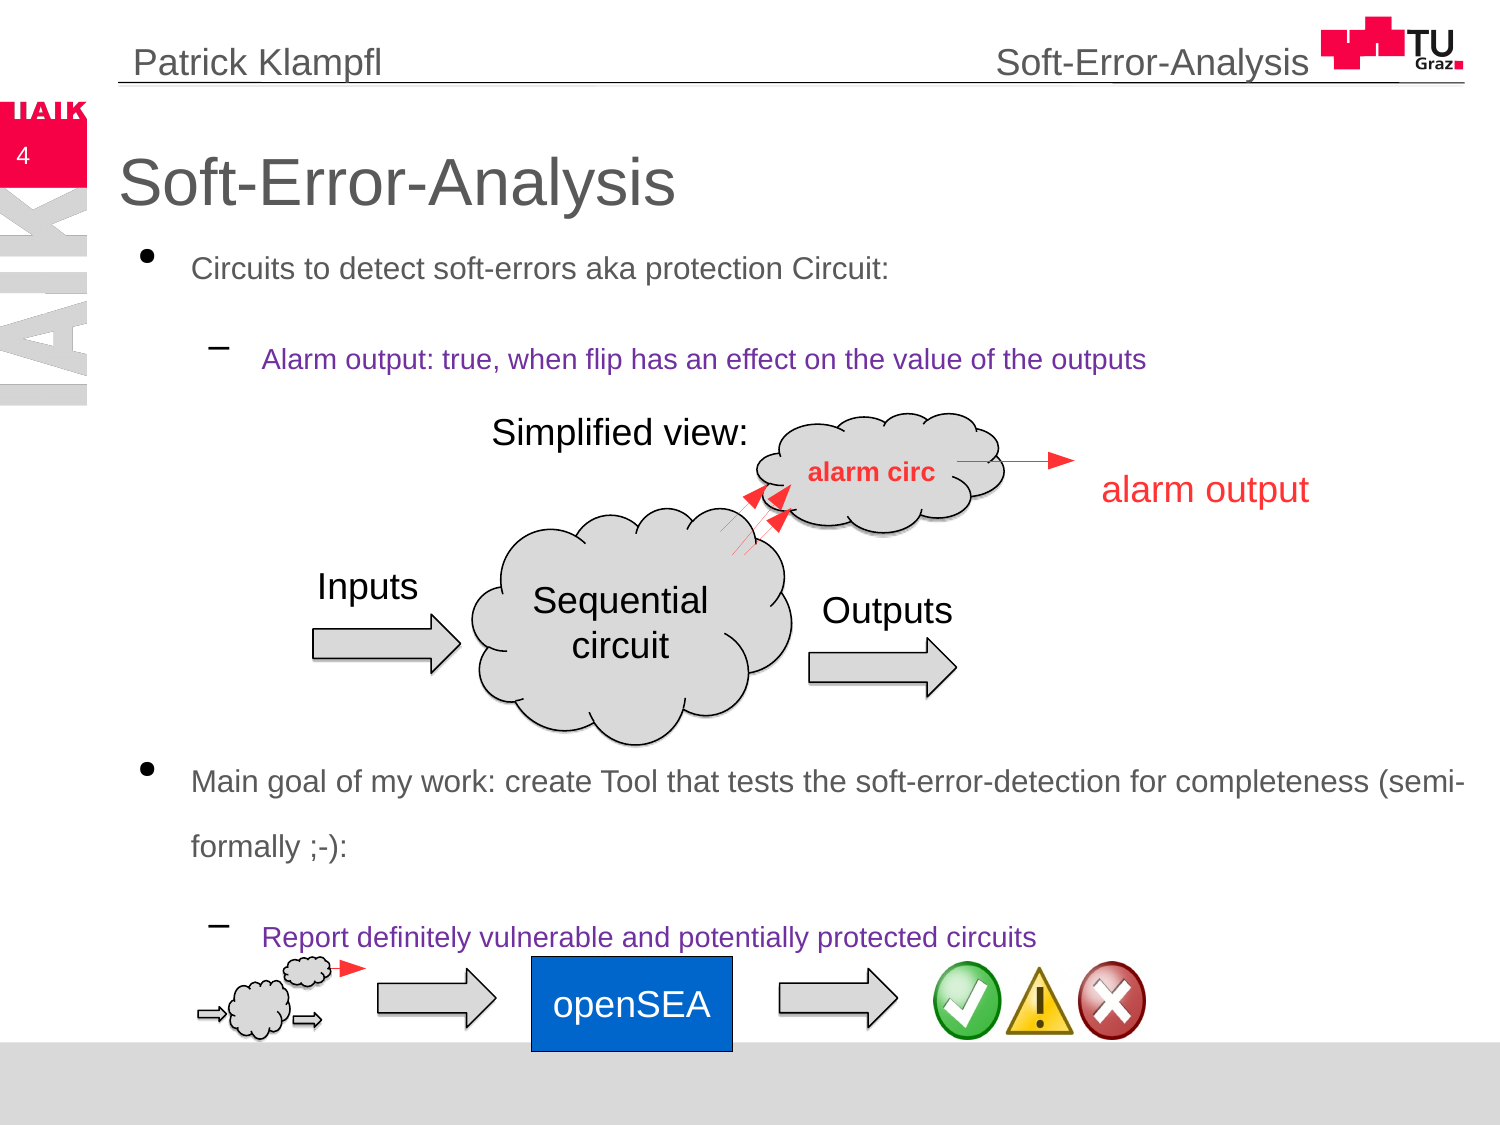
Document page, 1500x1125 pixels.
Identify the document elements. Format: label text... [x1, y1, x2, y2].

slide_number <number> [1, 124, 84, 185]
text_box [809, 639, 957, 697]
text_box [779, 968, 898, 1028]
picture [1318, 12, 1466, 73]
text_box openSEA [531, 956, 733, 1052]
text_box Outputs [806, 578, 969, 639]
picture [0, 1, 87, 406]
text_box Inputs [286, 554, 449, 615]
picture [933, 961, 1146, 1040]
text_box [198, 1006, 227, 1022]
text_box alarm output [1086, 460, 1325, 518]
text_box [312, 615, 461, 674]
text_box [293, 1012, 322, 1028]
text_box alarm circ [756, 413, 1005, 533]
text_box [228, 980, 291, 1040]
list Circuits to detect soft-errors aka protection Circuit: Alarm output: true, when flip has an effect on the value of the outputs Main goal of my work: create Tool that tests the soft-error-detection for completeness (semi-formally ;-): Report definitely vulnerable and potentially protected circuits [120, 225, 1470, 1063]
text_box Sequential circuit [472, 508, 792, 745]
title Soft-Error-Analysis [118, 138, 1469, 327]
text_box [283, 956, 331, 987]
text_box [377, 968, 497, 1028]
text_box Simplified view: [354, 400, 886, 461]
